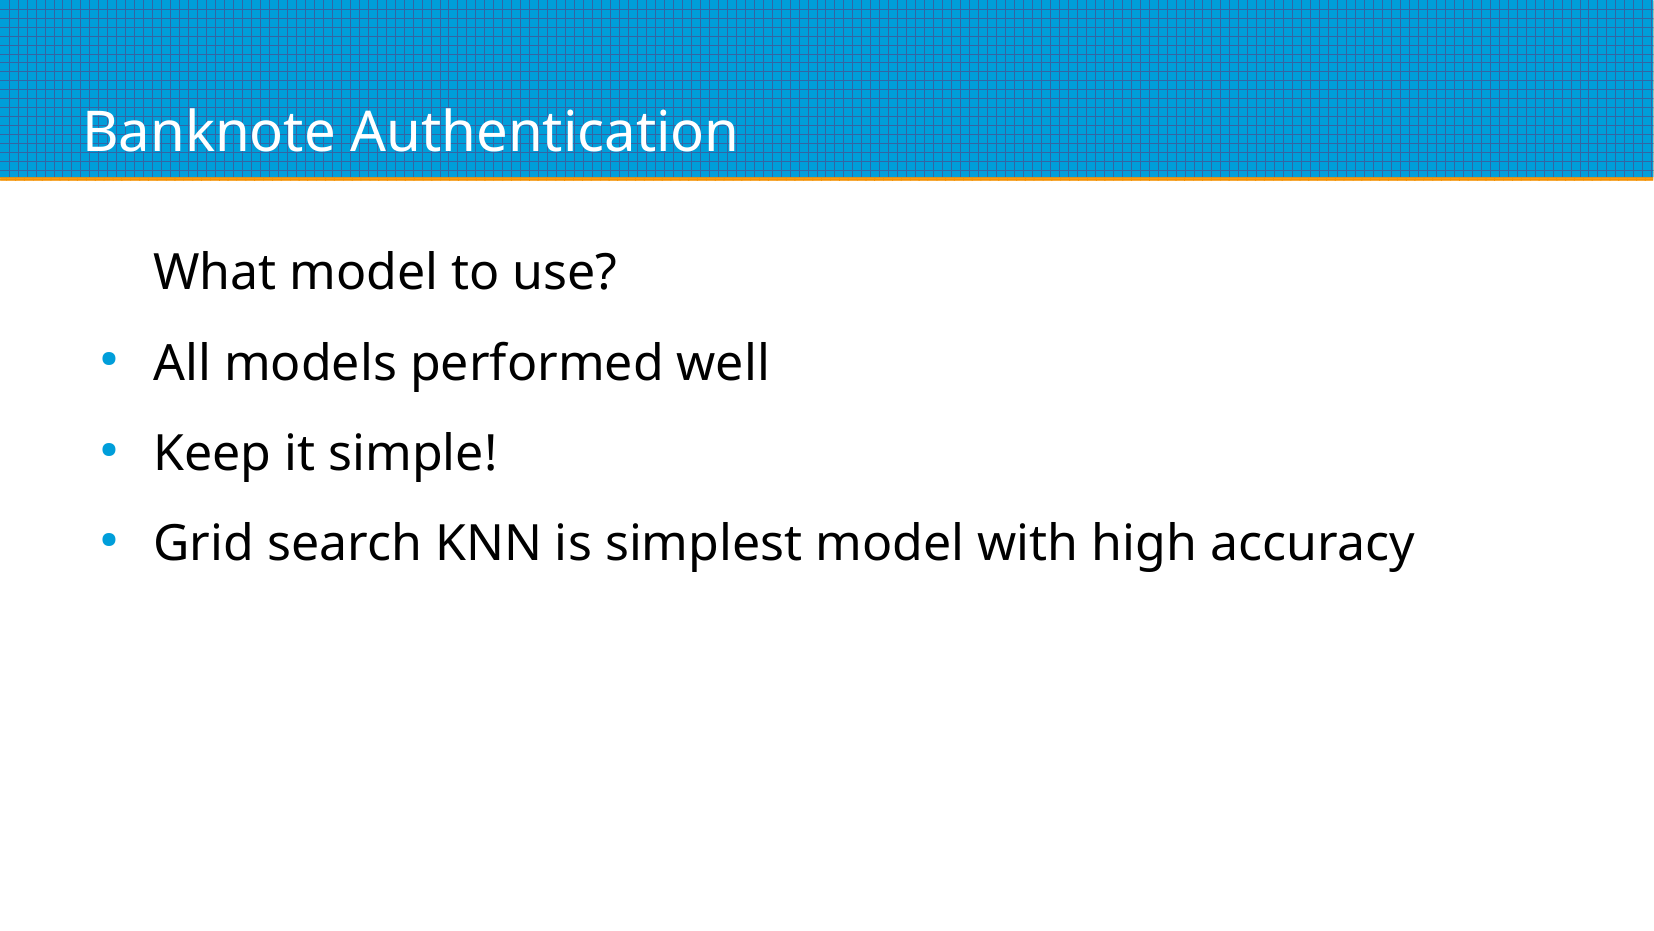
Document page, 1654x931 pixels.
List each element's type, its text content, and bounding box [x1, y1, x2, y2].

title Banknote Authentication [82, 14, 1571, 171]
list What model to use? All models performed well Keep it simple! Grid search KNN is simplest model with high accuracy [82, 236, 1563, 811]
